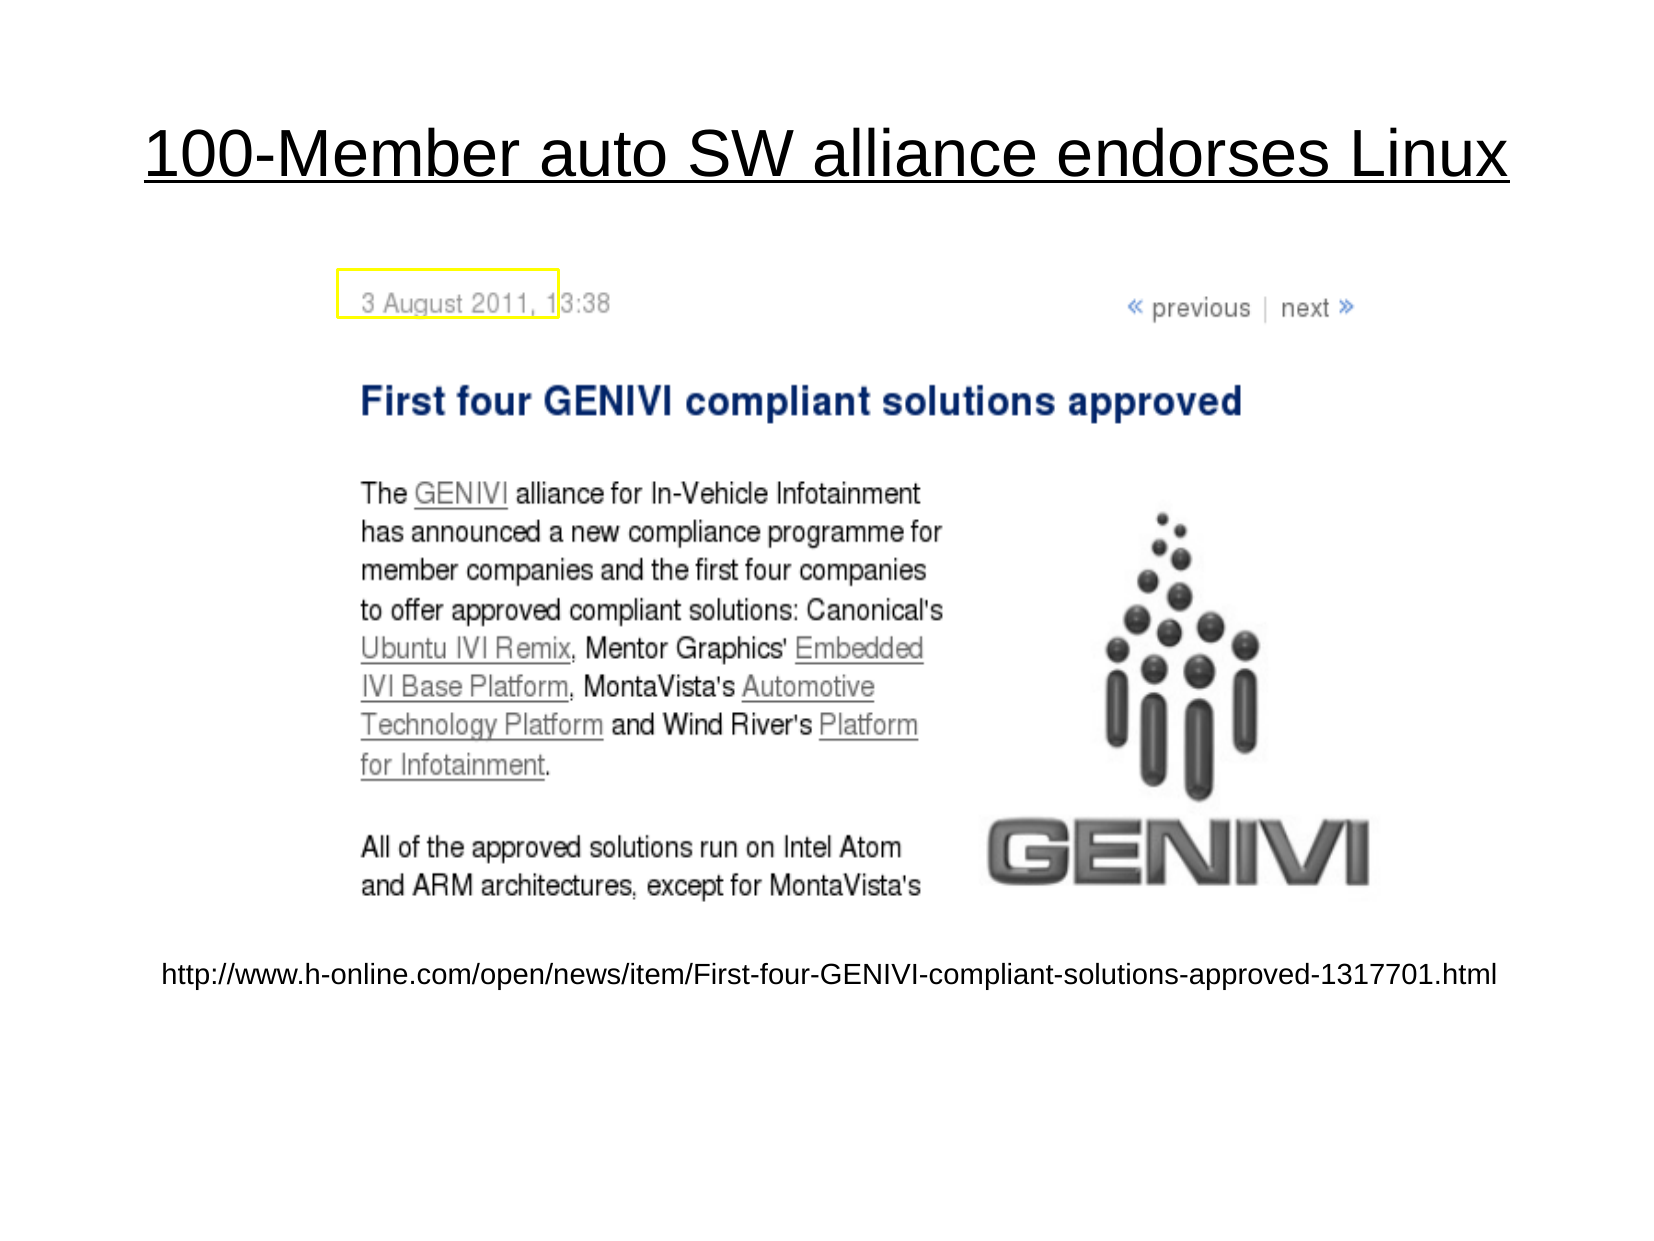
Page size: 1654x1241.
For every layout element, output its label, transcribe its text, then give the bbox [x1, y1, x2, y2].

title 100-Member auto SW alliance endorses Linux [82, 49, 1571, 257]
picture [352, 261, 1388, 910]
text_box http://www.h-online.com/open/news/item/First-four-GENIVI-compliant-solutions-approved-1317701.html [146, 951, 1538, 1013]
picture [352, 271, 557, 316]
